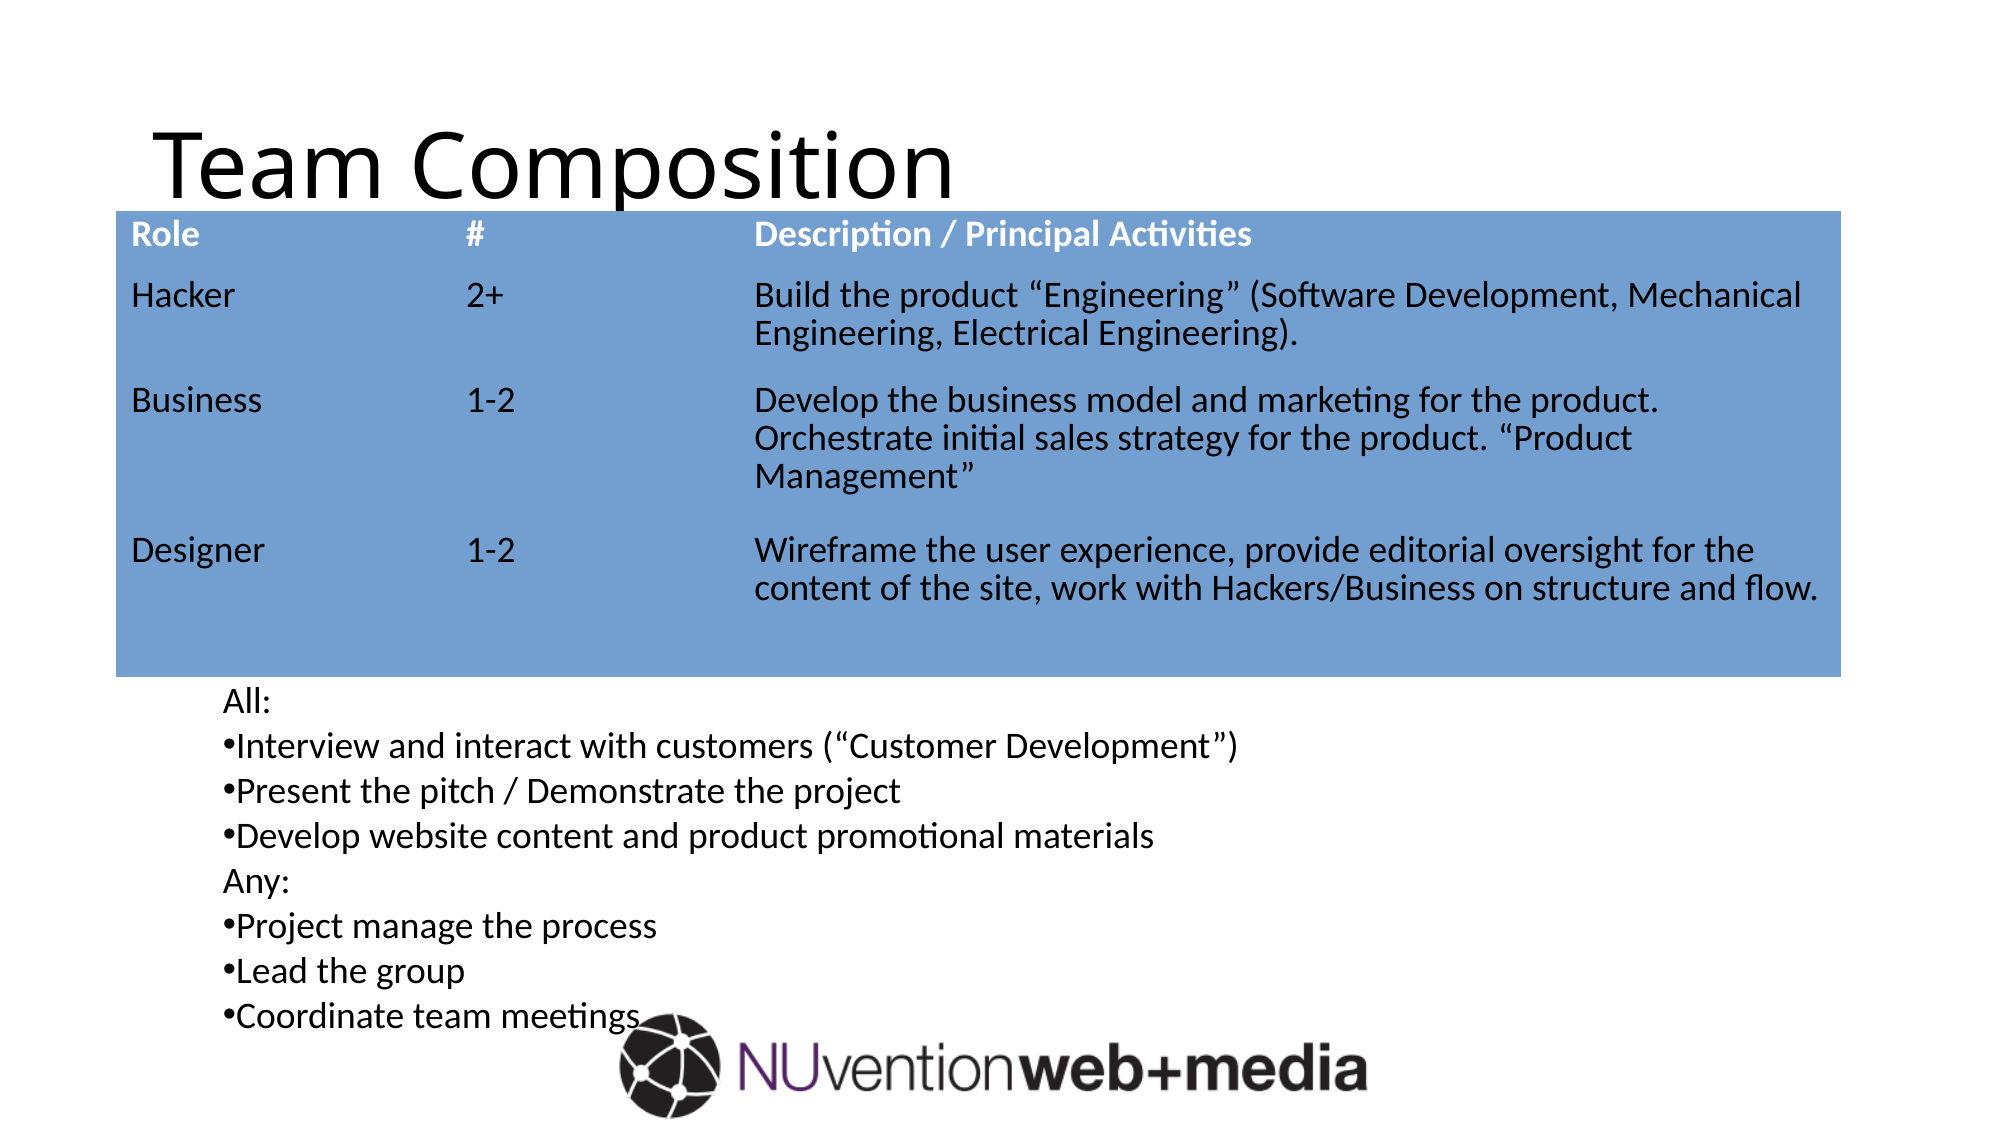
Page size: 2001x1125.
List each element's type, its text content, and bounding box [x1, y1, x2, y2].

table_cell Develop the business model and marketing for the product. Orchestrate initial sales strategy for the product. “Product Management” [740, 377, 1841, 527]
table_cell Designer [116, 527, 451, 677]
title Team Composition [137, 59, 1863, 278]
table_header # [451, 211, 740, 272]
table_cell Business [116, 377, 451, 527]
table_cell Wireframe the user experience, provide editorial oversight for the content of the site, work with Hackers/Business on structure and flow. [740, 527, 1841, 677]
table_cell 1-2 [451, 527, 740, 668]
text_box All: Interview and interact with customers (“Customer Development”) Present the pitch / Demonstrate the project Develop website content and product promotional materials Any: Project manage the process Lead the group Coordinate team meetings [207, 668, 1743, 1093]
table_cell 1-2 [451, 377, 740, 527]
table_cell Hacker [116, 272, 451, 377]
table_header Description / Principal Activities [740, 211, 1841, 272]
table_cell 2+ [451, 272, 740, 377]
table_cell Build the product “Engineering” (Software Development, Mechanical Engineering, Electrical Engineering). [740, 272, 1841, 377]
table_header Role [116, 211, 451, 272]
